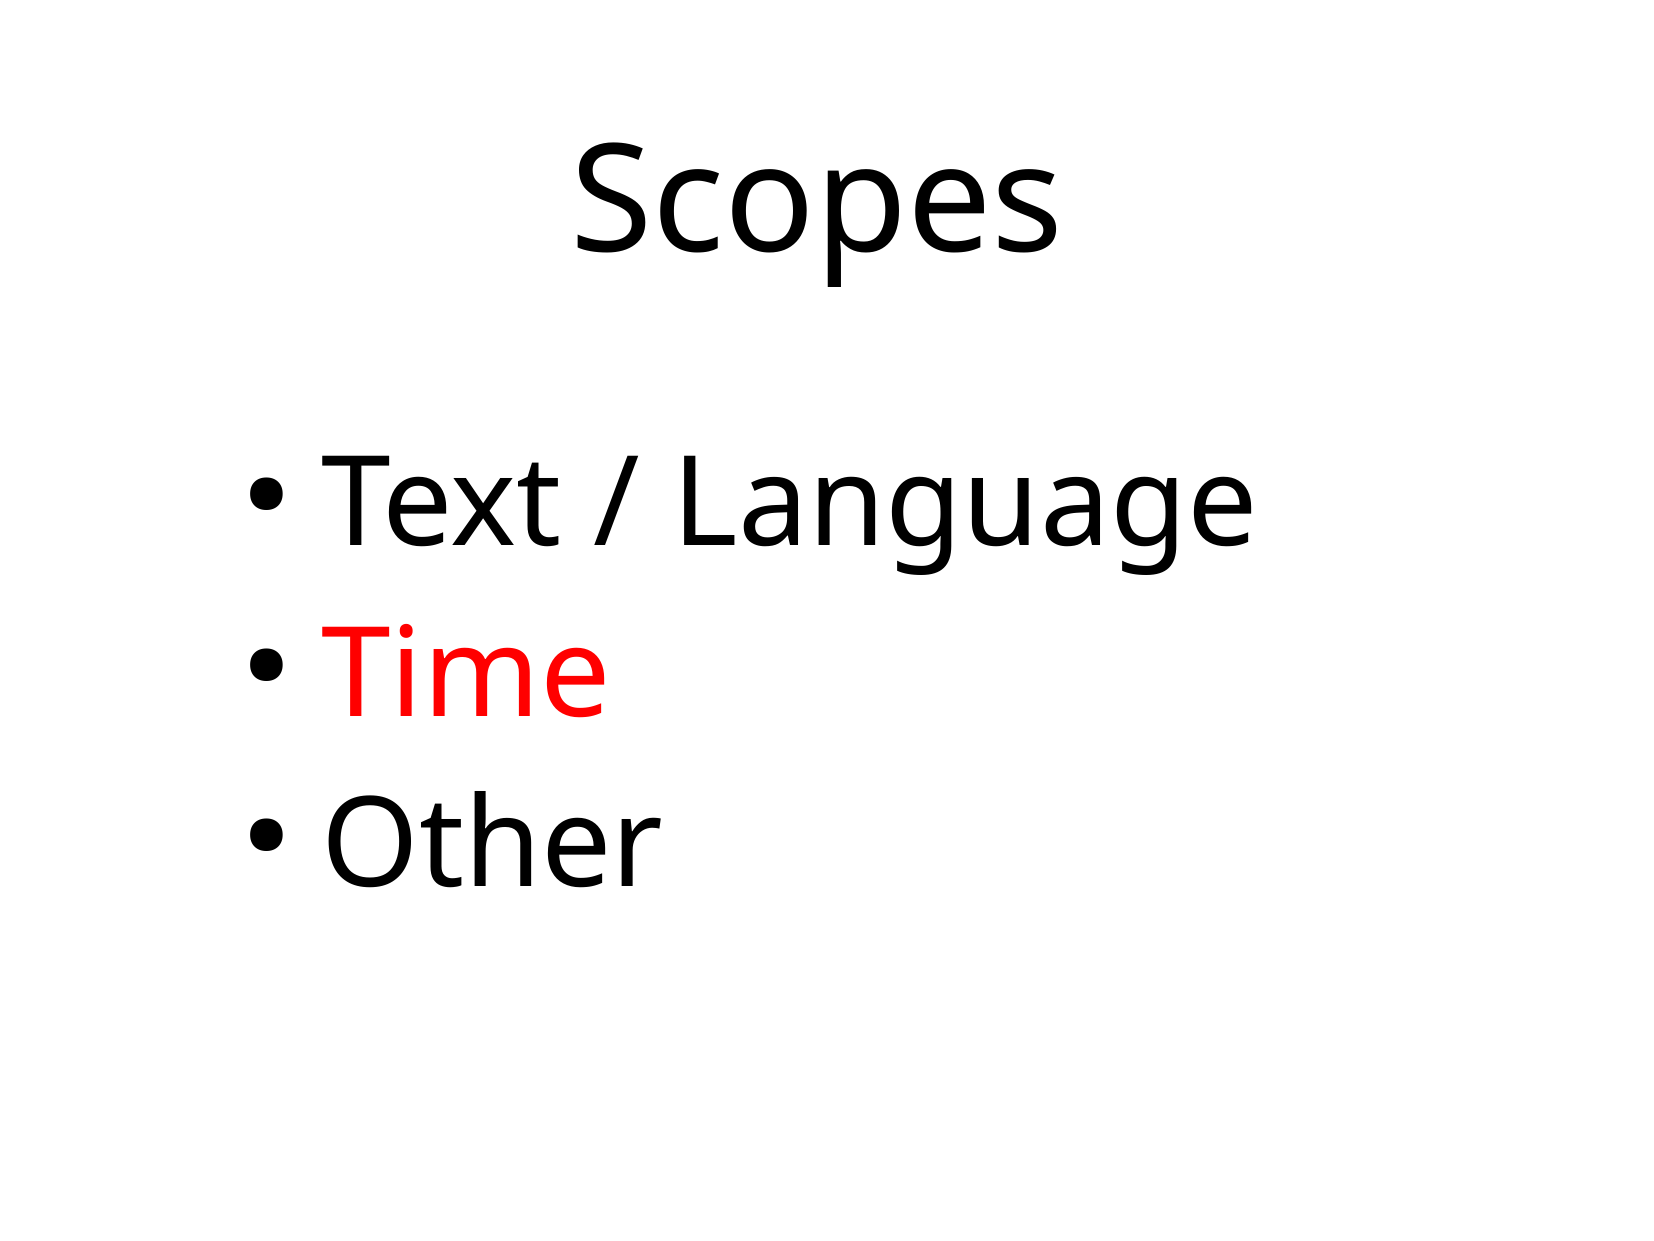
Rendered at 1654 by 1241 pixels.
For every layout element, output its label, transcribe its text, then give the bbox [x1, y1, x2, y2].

text_box Scopes [555, 83, 1152, 346]
text_box Text / Language Time Other [229, 404, 1184, 1066]
